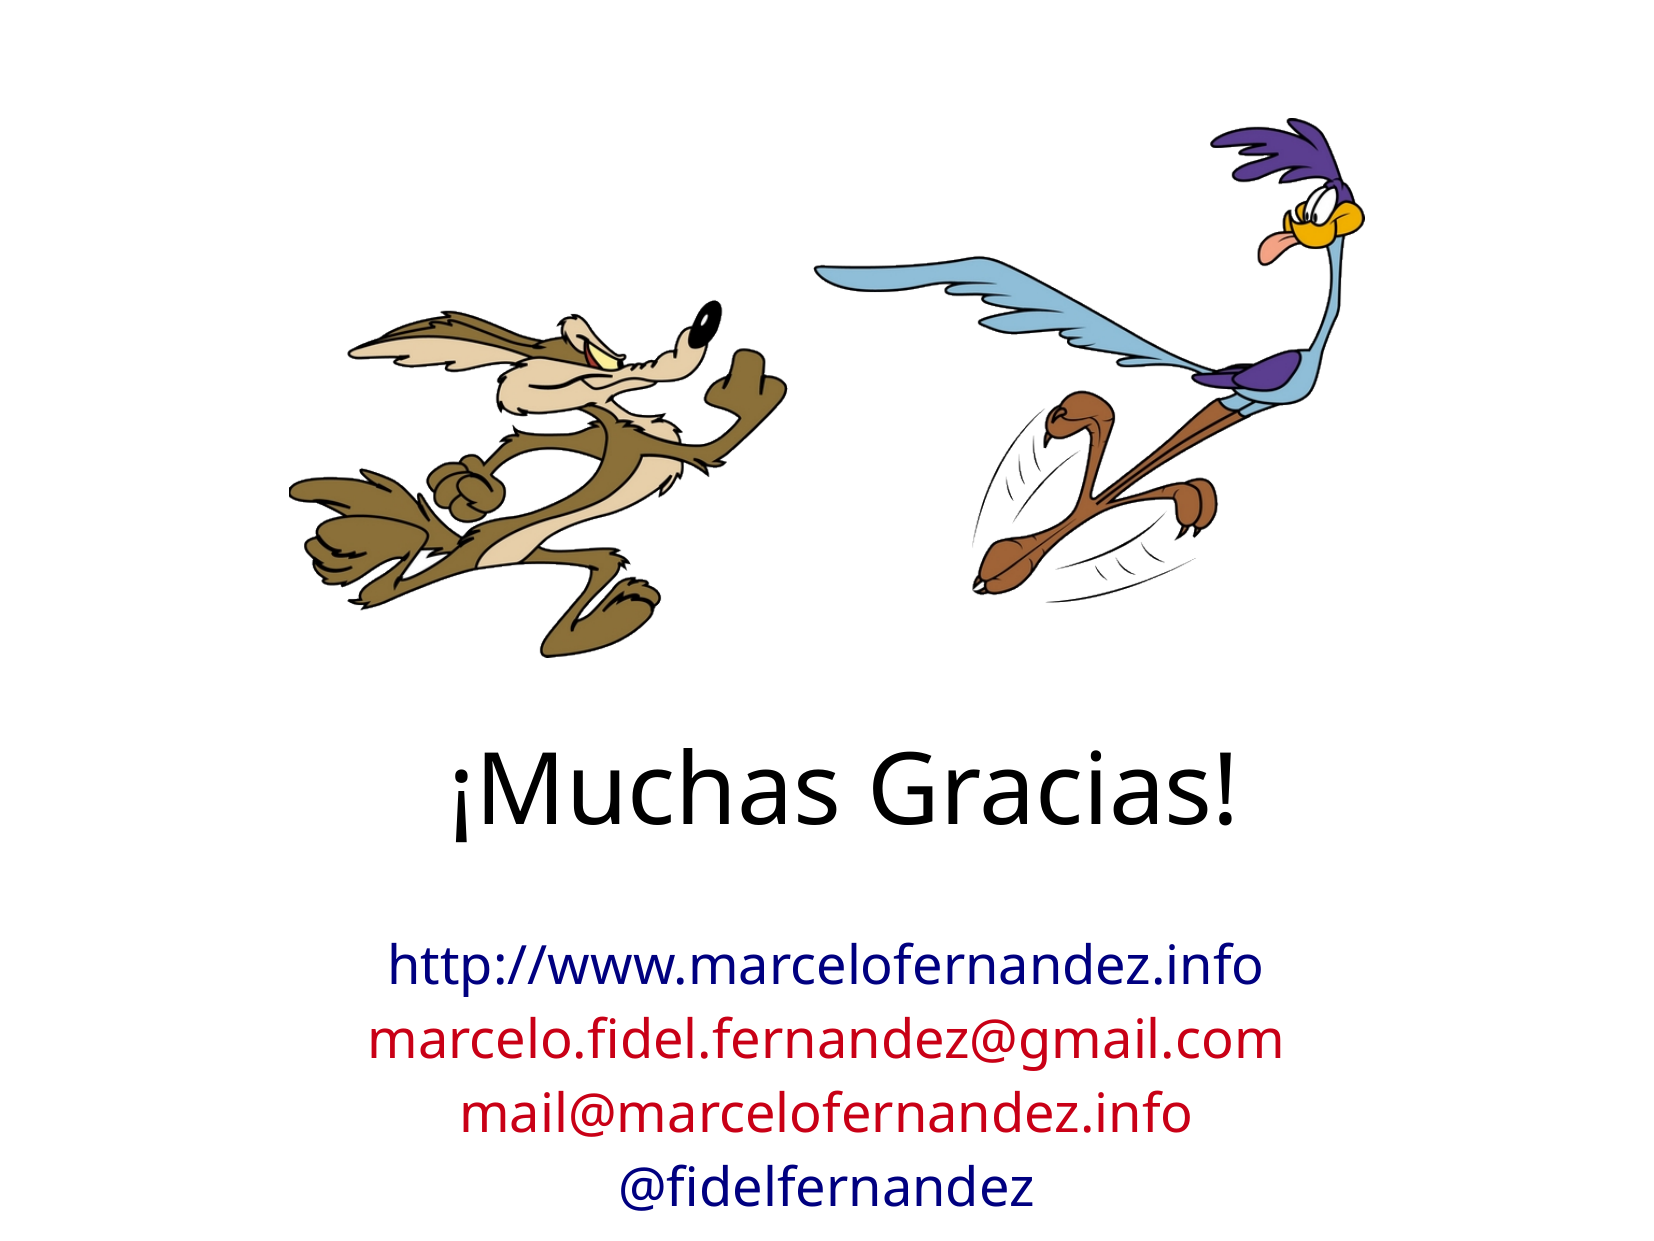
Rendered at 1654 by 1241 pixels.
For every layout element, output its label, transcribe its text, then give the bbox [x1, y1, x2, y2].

picture [289, 118, 1365, 658]
subtitle ¡Muchas Gracias! [259, 507, 1394, 919]
text_box http://www.marcelofernandez.info marcelo.fidel.fernandez@gmail.com mail@marcelofernandez.info @fidelfernandez [253, 919, 1400, 1177]
